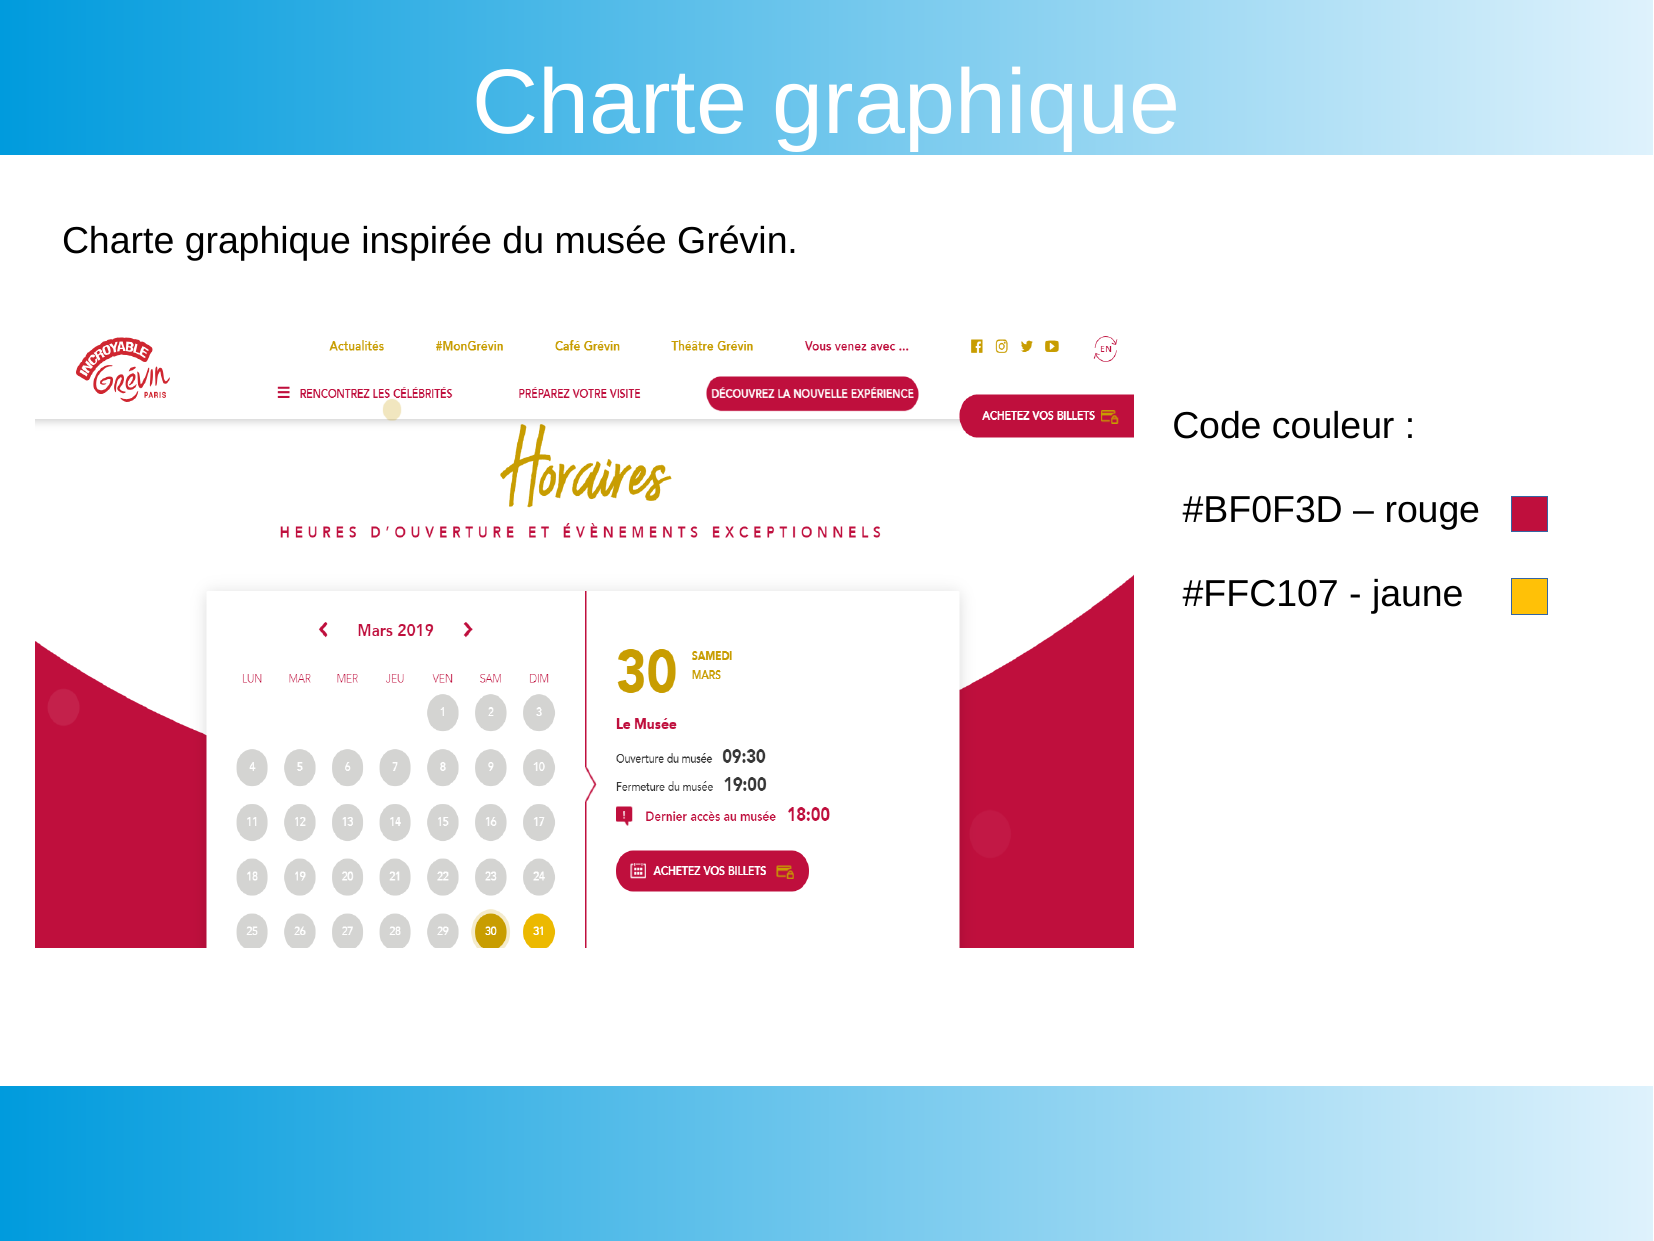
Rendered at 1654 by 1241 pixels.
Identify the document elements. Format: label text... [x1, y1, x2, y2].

picture [35, 318, 1134, 948]
title Charte graphique [82, 49, 1571, 155]
text_box Code couleur : #BF0F3D – rouge #FFC107 - jaune [1157, 397, 1619, 623]
text_box Charte graphique inspirée du musée Grévin. [47, 212, 1134, 270]
text_box [1511, 496, 1548, 532]
text_box [1511, 578, 1548, 615]
